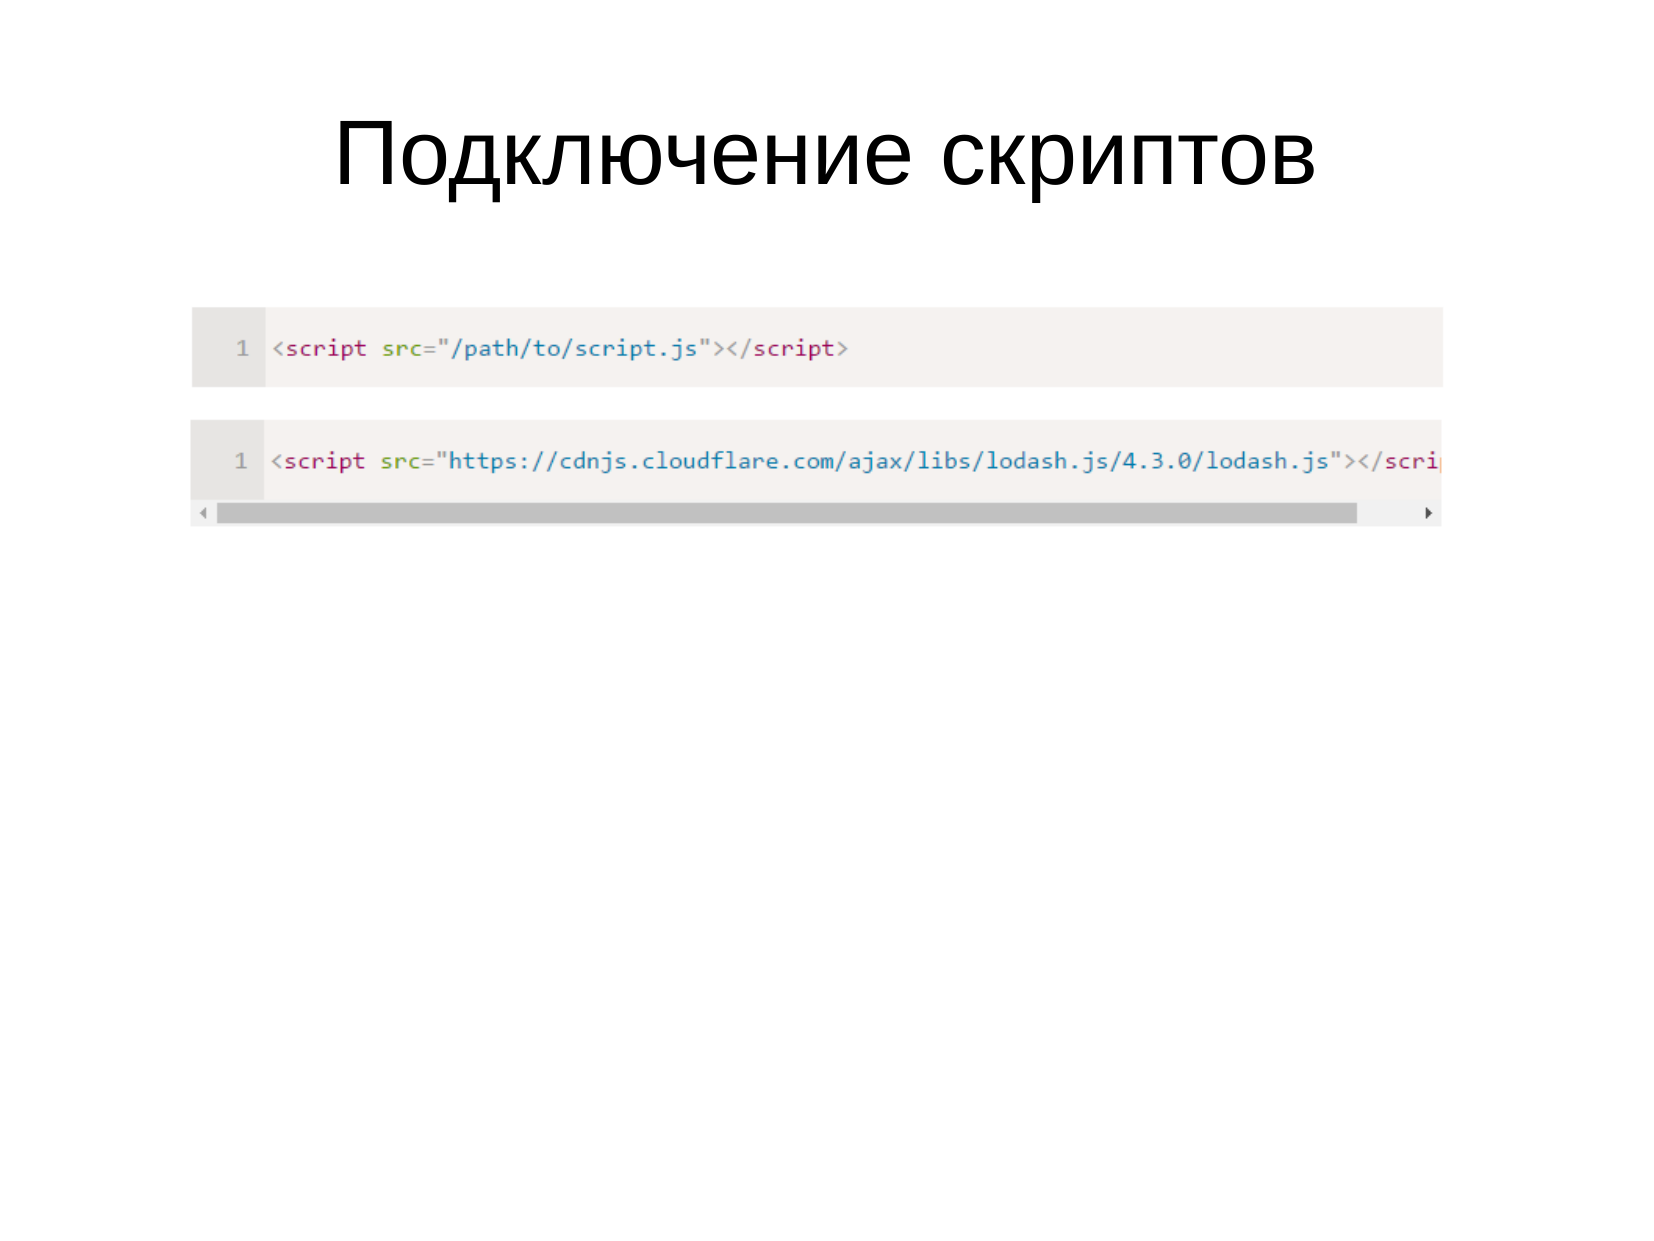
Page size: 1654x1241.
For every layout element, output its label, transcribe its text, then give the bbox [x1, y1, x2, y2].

title Подключение скриптов [82, 49, 1571, 257]
picture [147, 295, 1473, 536]
